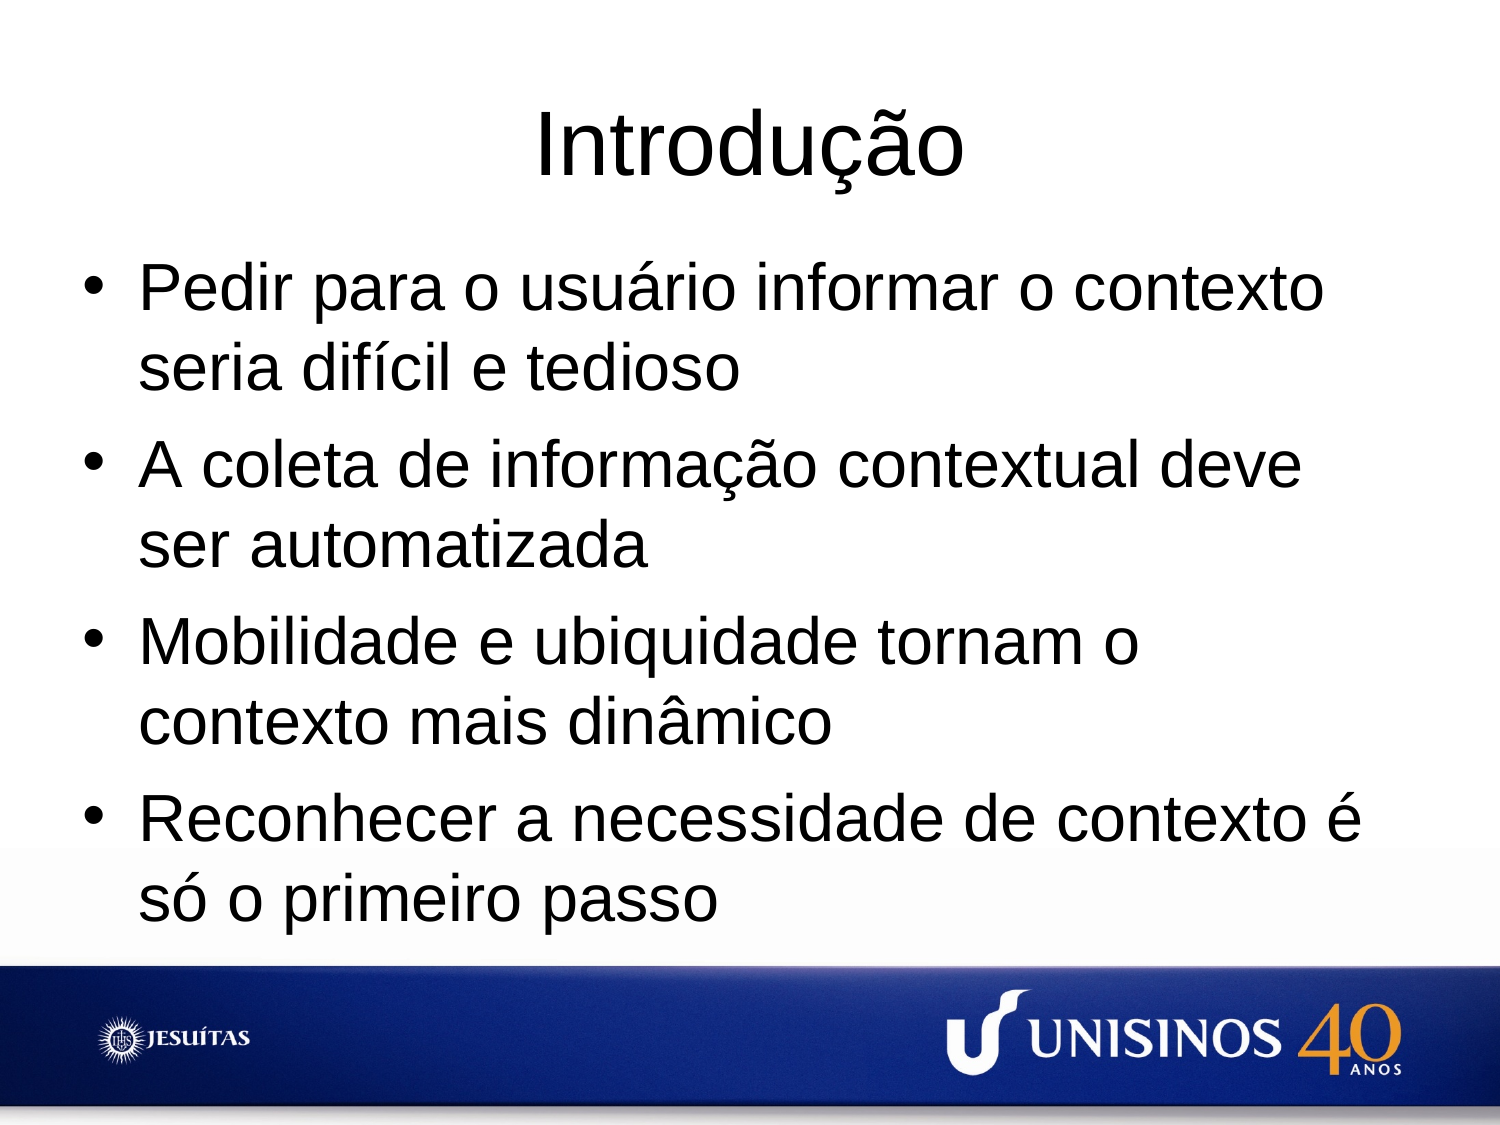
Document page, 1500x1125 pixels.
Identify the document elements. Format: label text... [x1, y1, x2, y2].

picture [0, 848, 1500, 1125]
list Pedir para o usuário informar o contexto seria difícil e tedioso A coleta de informação contextual deve ser automatizada Mobilidade e ubiquidade tornam o contexto mais dinâmico Reconhecer a necessidade de contexto é só o primeiro passo [67, 236, 1418, 979]
title Introdução [75, 45, 1426, 233]
